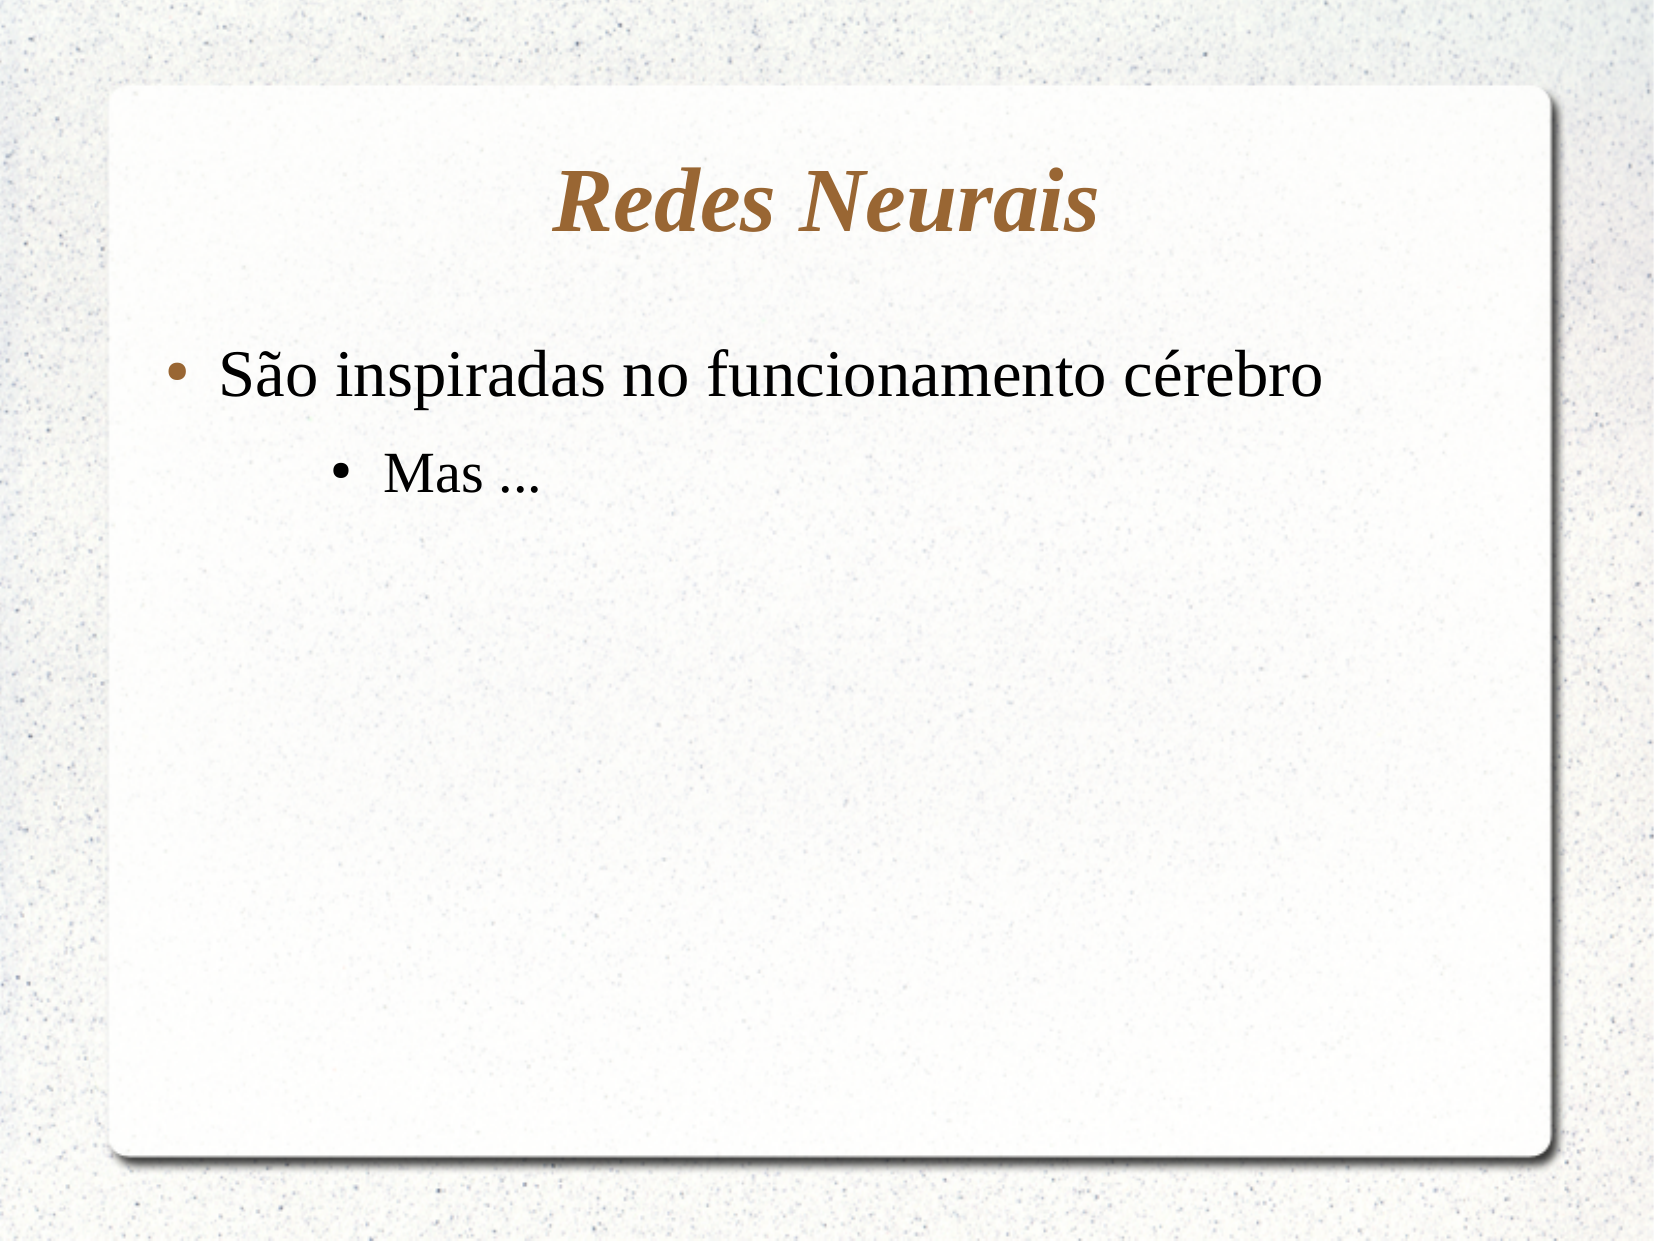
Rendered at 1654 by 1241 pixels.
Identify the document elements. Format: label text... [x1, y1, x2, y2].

title Redes Neurais [118, 96, 1536, 304]
picture [0, 0, 1654, 1241]
list São inspiradas no funcionamento cérebro Mas ... [147, 336, 1506, 1241]
